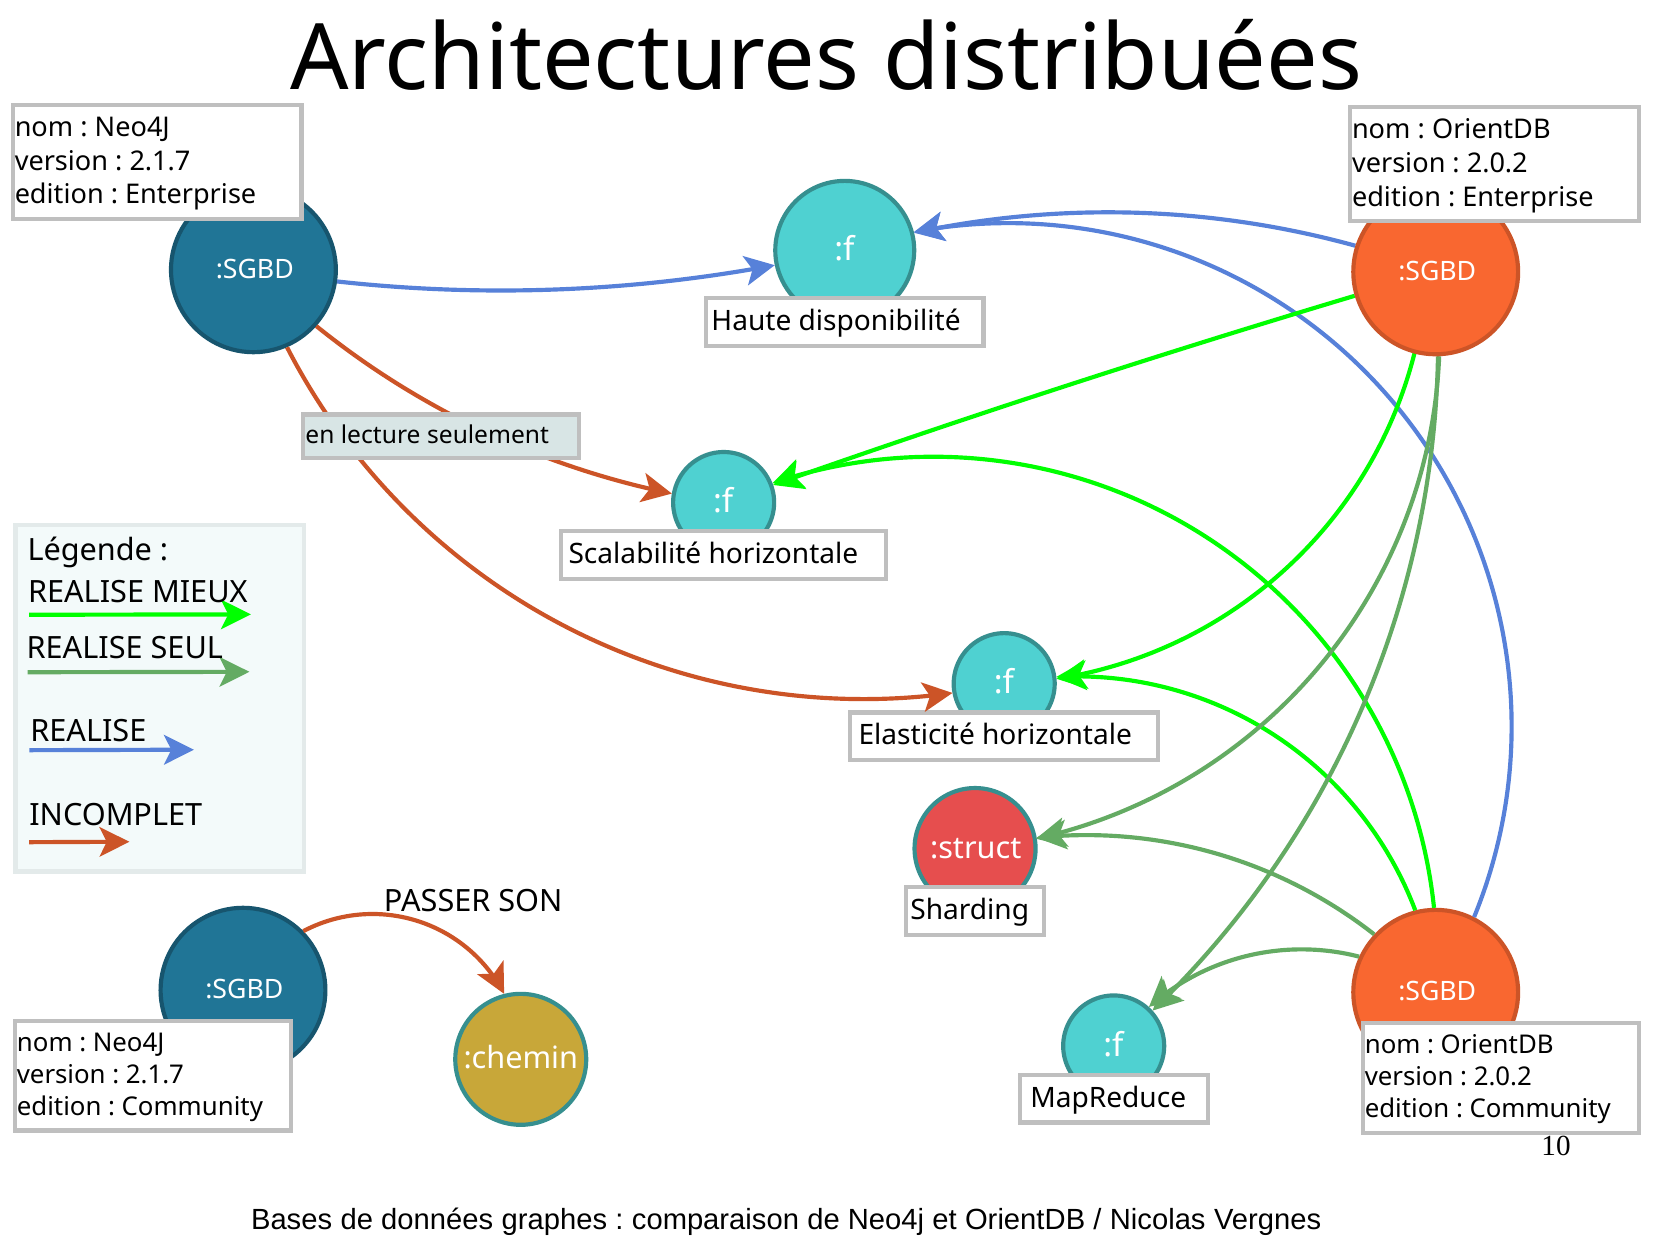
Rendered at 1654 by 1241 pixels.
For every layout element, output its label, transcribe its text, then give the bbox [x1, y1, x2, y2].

title Architectures distribuées [82, 0, 1571, 101]
text_box Bases de données graphes : comparaison de Neo4j et OrientDB / Nicolas Vergnes [236, 1195, 1339, 1241]
picture [0, 101, 1653, 1136]
